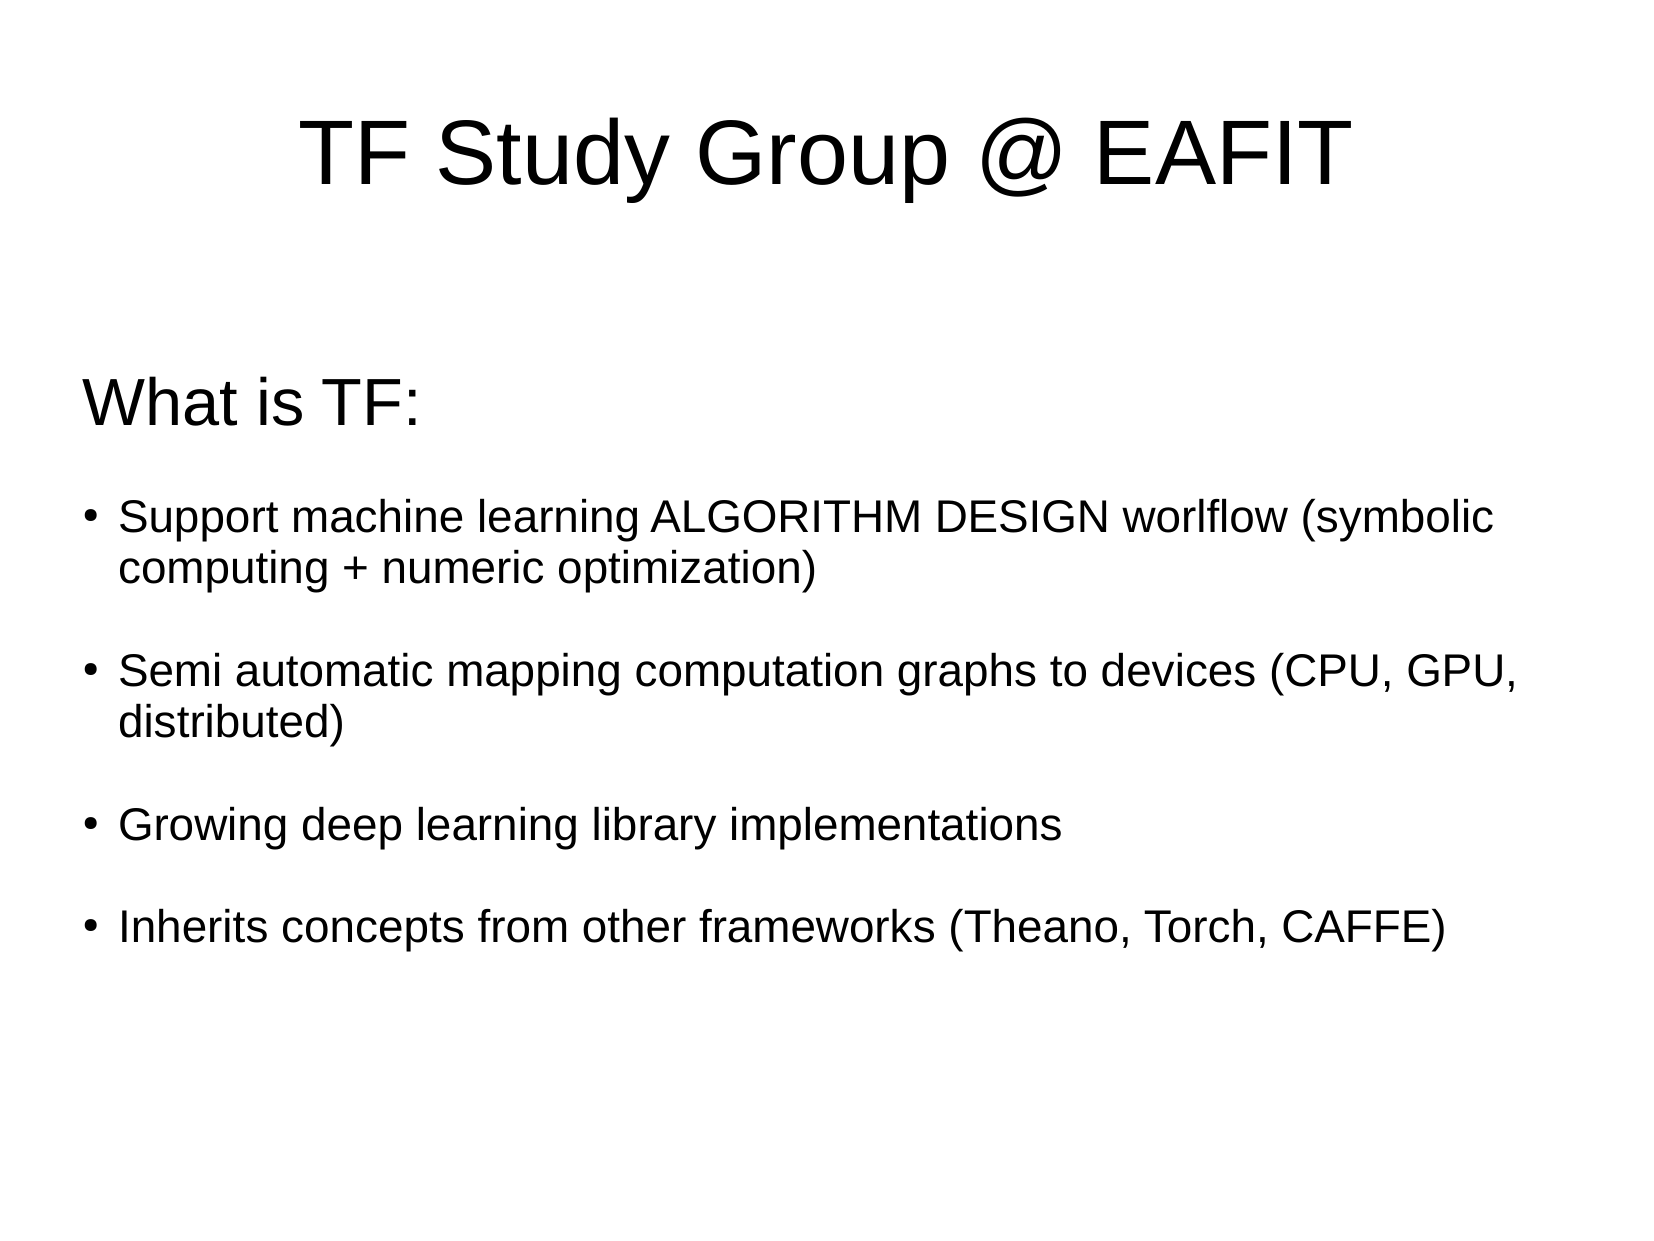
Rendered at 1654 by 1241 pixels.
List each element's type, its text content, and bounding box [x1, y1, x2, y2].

title TF Study Group @ EAFIT [82, 49, 1571, 257]
subtitle What is TF: Support machine learning ALGORITHM DESIGN worlflow (symbolic computing + numeric optimization) Semi automatic mapping computation graphs to devices (CPU, GPU, distributed) Growing deep learning library implementations Inherits concepts from other frameworks (Theano, Torch, CAFFE) [82, 290, 1571, 1010]
